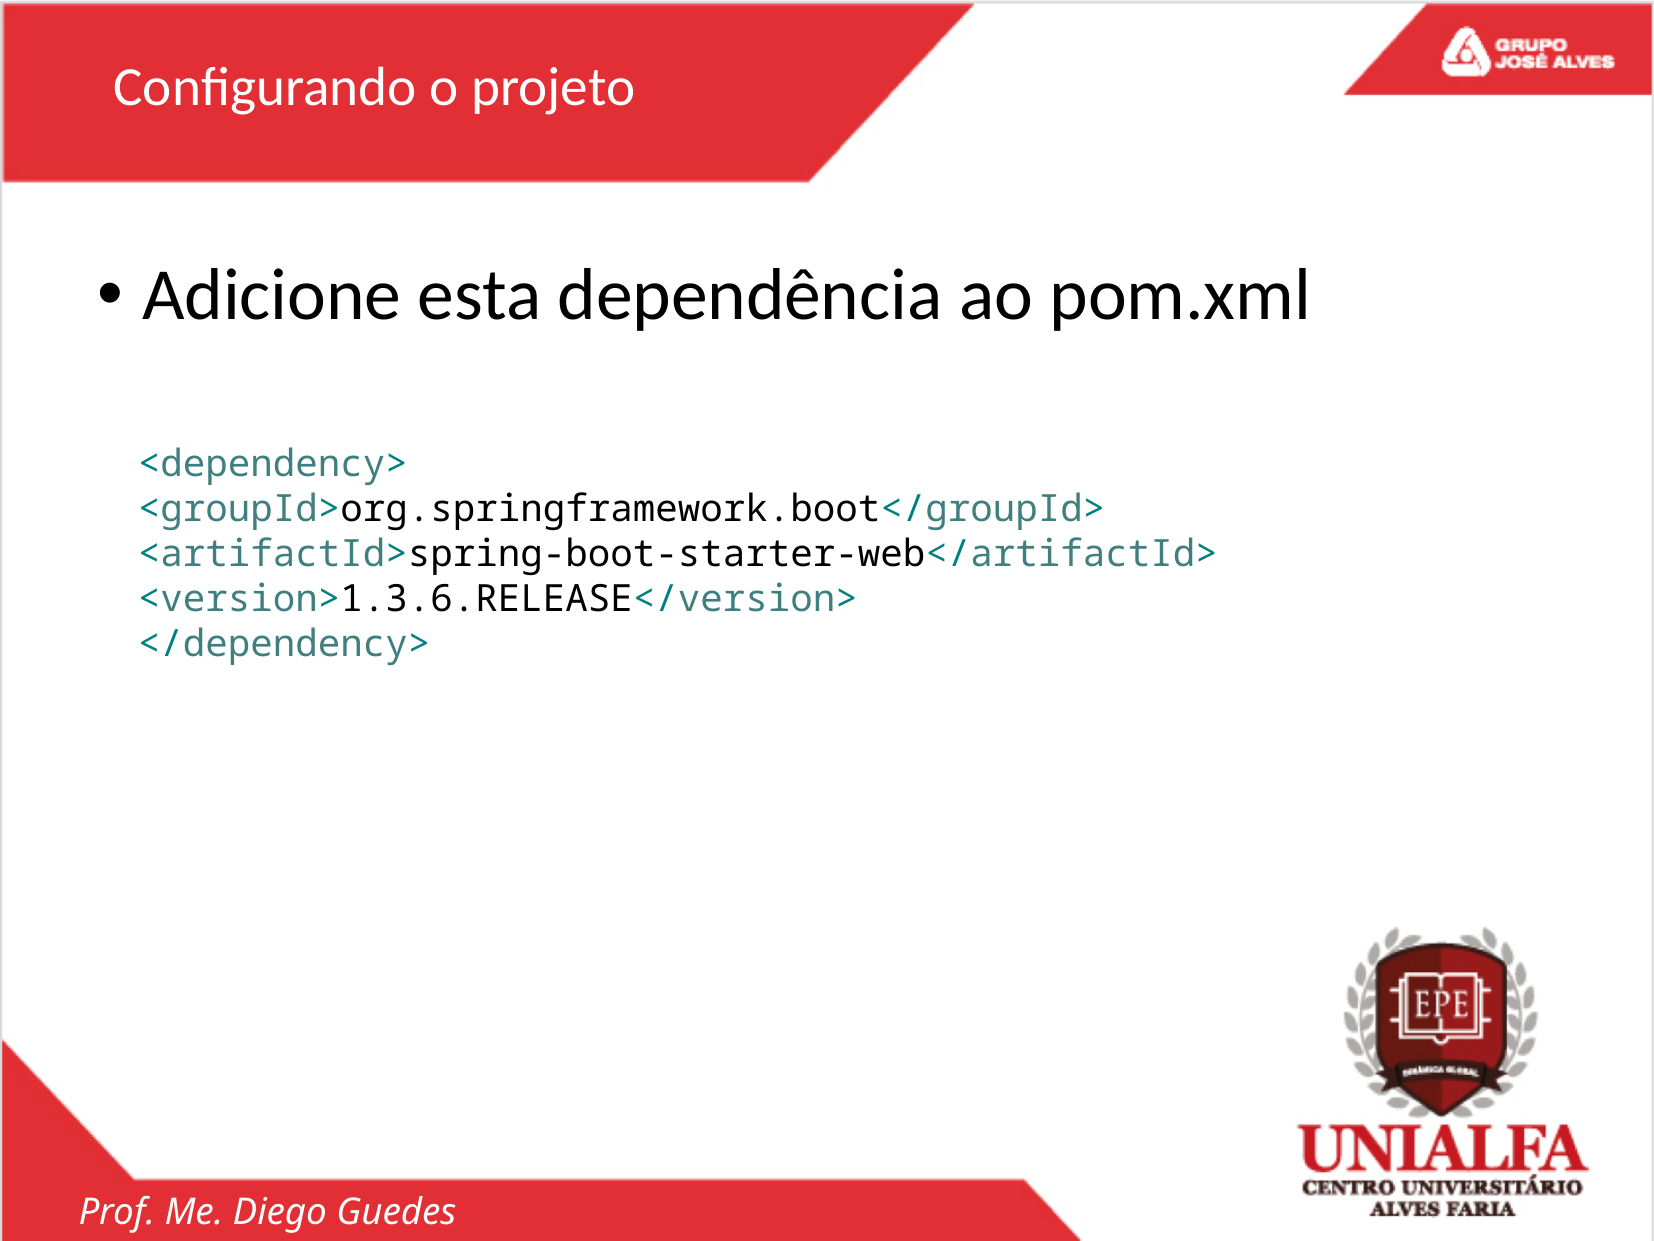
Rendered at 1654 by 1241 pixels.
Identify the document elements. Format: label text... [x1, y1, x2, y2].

text_box [82, 28, 829, 112]
text_box Prof. Me. Diego Guedes [62, 1179, 784, 1241]
text_box Adicione esta dependência ao pom.xml [82, 248, 1571, 1029]
text_box Configurando o projeto [97, 42, 902, 127]
picture [0, 0, 1654, 1241]
text_box [936, 63, 1405, 147]
text_box <dependency> <groupId>org.springframework.boot</groupId> <artifactId>spring-boot-starter-web</artifactId> <version>1.3.6.RELEASE</version> </dependency> [123, 431, 1331, 671]
